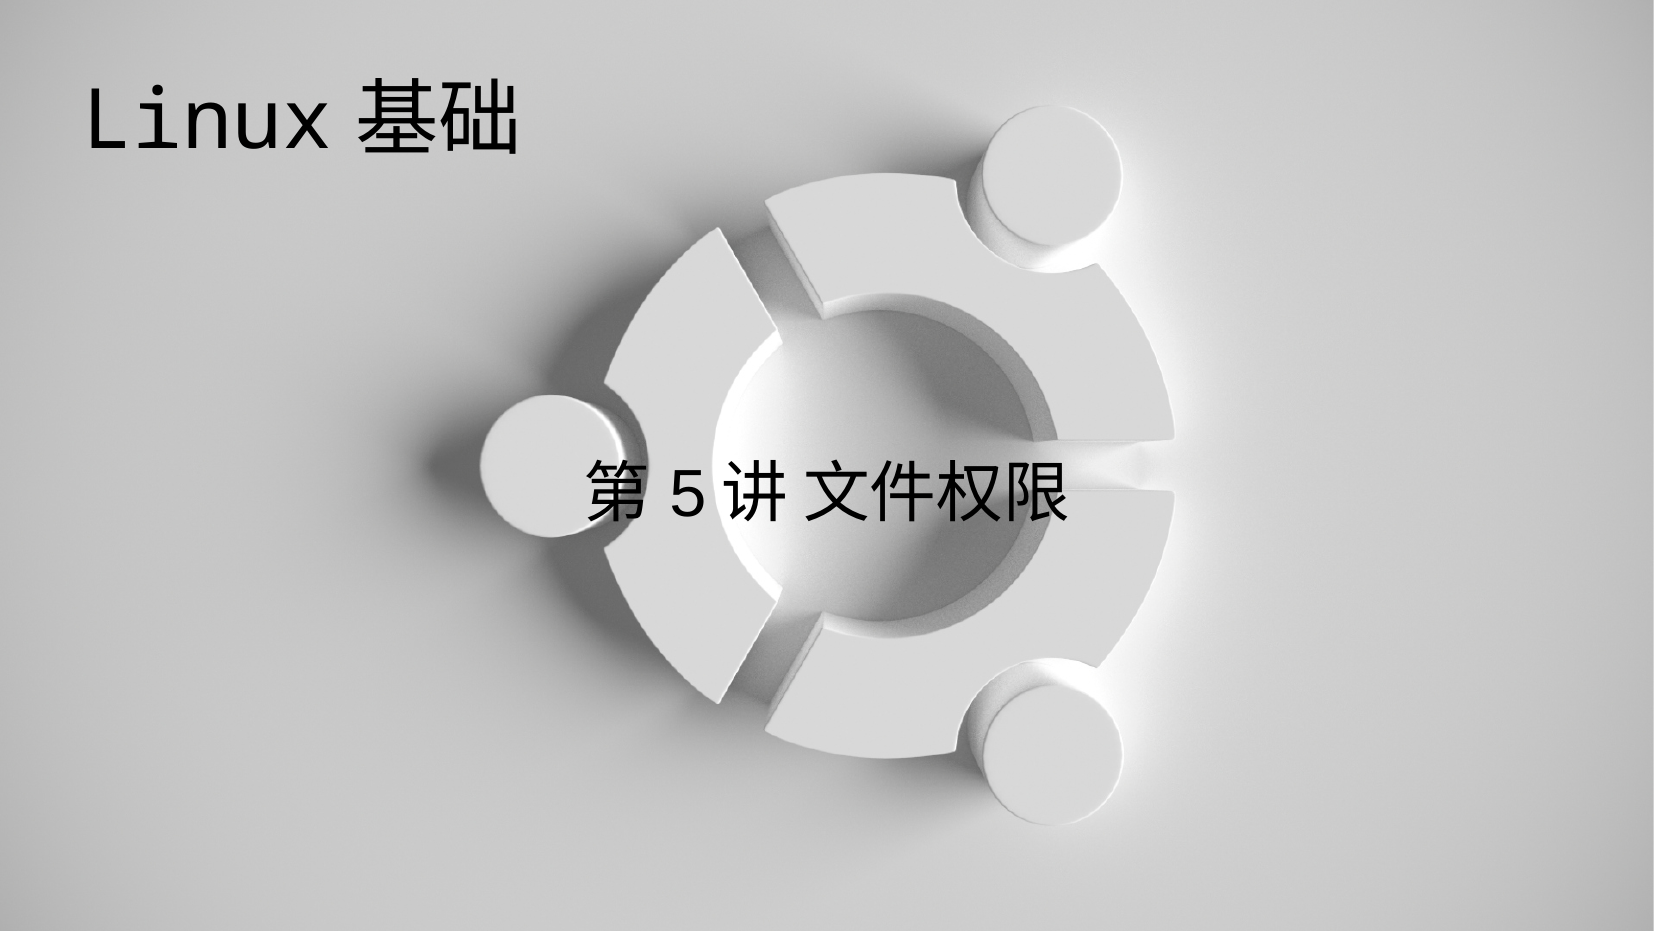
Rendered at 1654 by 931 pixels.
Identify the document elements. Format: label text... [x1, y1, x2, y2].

title Linux基础 [82, 37, 1571, 189]
subtitle 第5讲 文件权限 [82, 217, 1571, 758]
picture [0, 0, 1654, 931]
